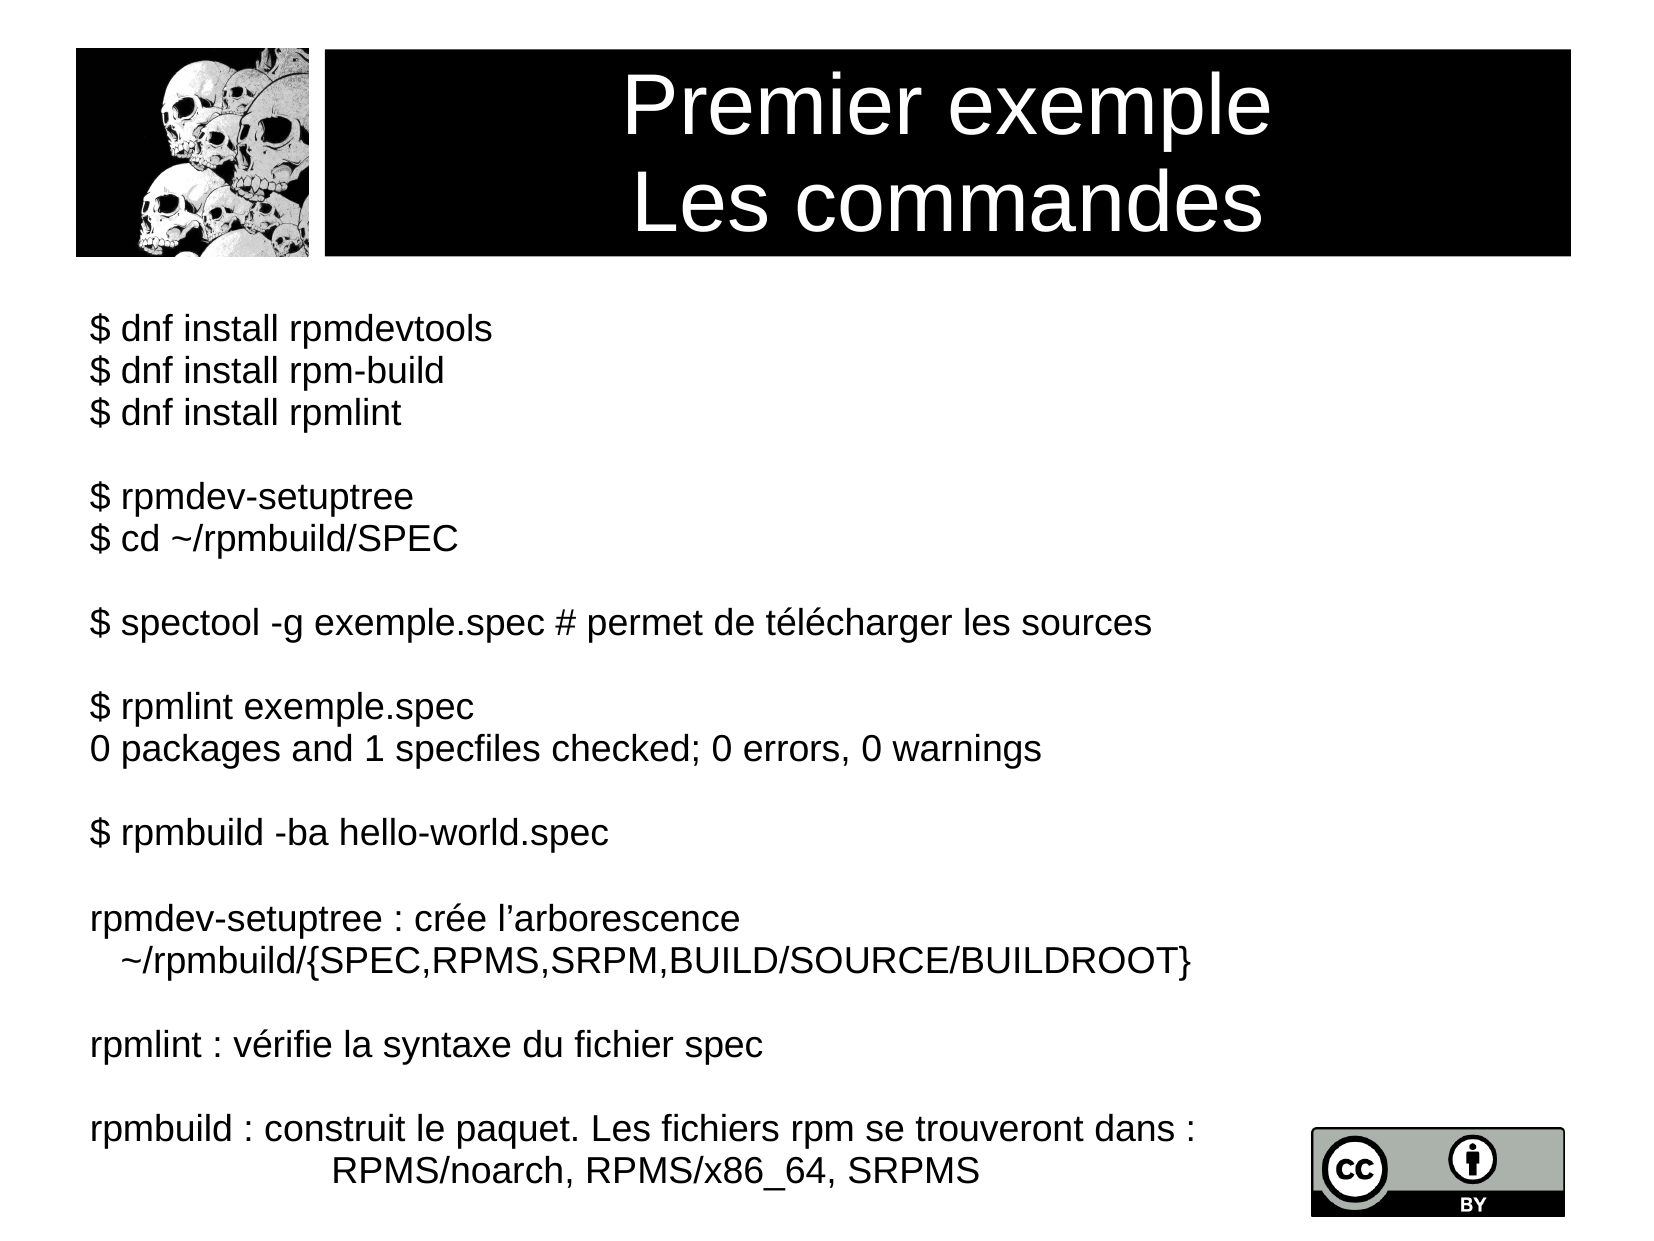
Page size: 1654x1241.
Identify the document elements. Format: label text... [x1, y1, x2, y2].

picture [1311, 1127, 1565, 1217]
text_box rpmdev-setuptree : crée l’arborescence ~/rpmbuild/{SPEC,RPMS,SRPM,BUILD/SOURCE/BUILDROOT} rpmlint : vérifie la syntaxe du fichier spec rpmbuild : construit le paquet. Les fichiers rpm se trouveront dans : RPMS/noarch, RPMS/x86_64, SRPMS [75, 889, 1238, 1199]
title Premier exemple Les commandes [324, 49, 1571, 257]
text_box $ dnf install rpmdevtools $ dnf install rpm-build $ dnf install rpmlint $ rpmdev-setuptree $ cd ~/rpmbuild/SPEC $ spectool -g exemple.spec # permet de télécharger les sources $ rpmlint exemple.spec 0 packages and 1 specfiles checked; 0 errors, 0 warnings $ rpmbuild -ba hello-world.spec [75, 300, 1201, 861]
picture [76, 48, 309, 257]
